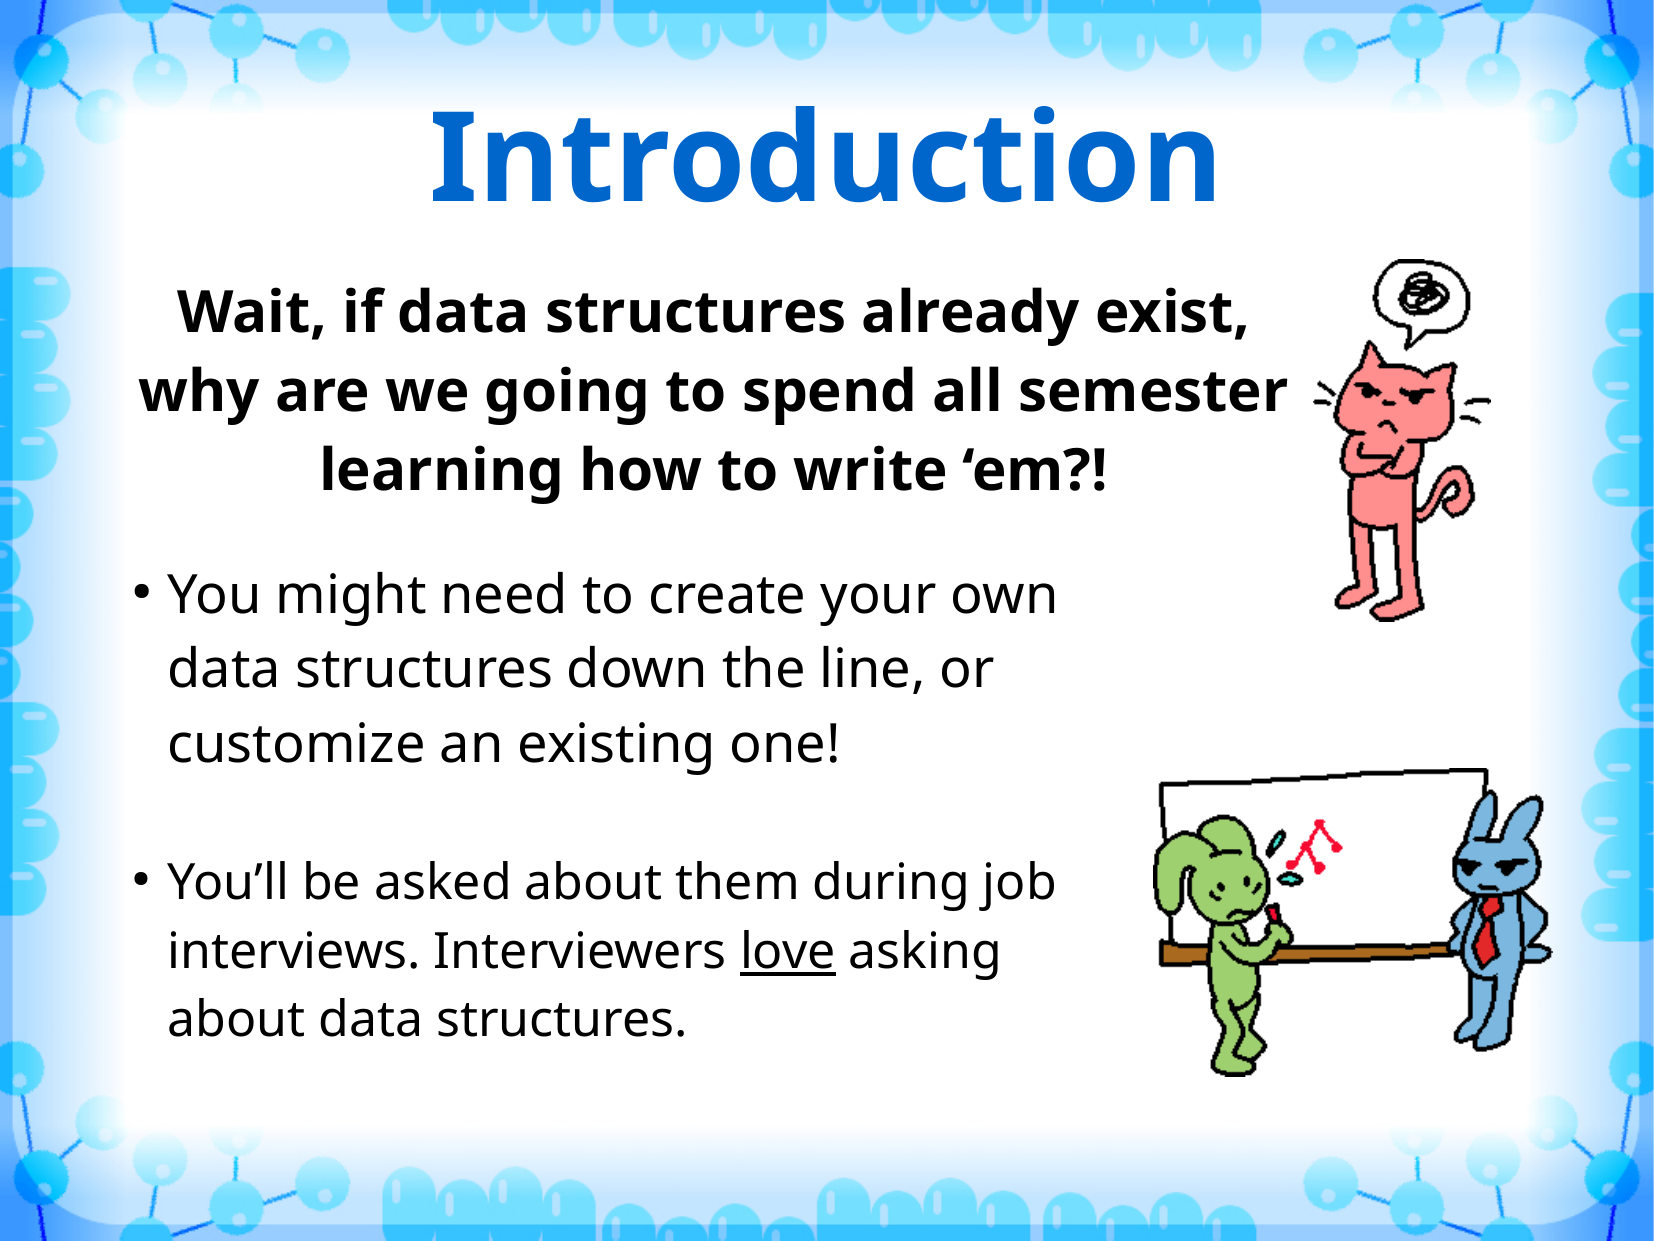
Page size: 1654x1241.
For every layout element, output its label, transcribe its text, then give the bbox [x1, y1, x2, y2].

text_box Wait, if data structures already exist, why are we going to spend all semester learning how to write ‘em?! [135, 270, 1293, 537]
title Introduction [82, 49, 1571, 257]
picture [0, 0, 1654, 1241]
text_box You might need to create your own data structures down the line, or customize an existing one! You’ll be asked about them during job interviews. Interviewers love asking about data structures. [132, 556, 1134, 1118]
